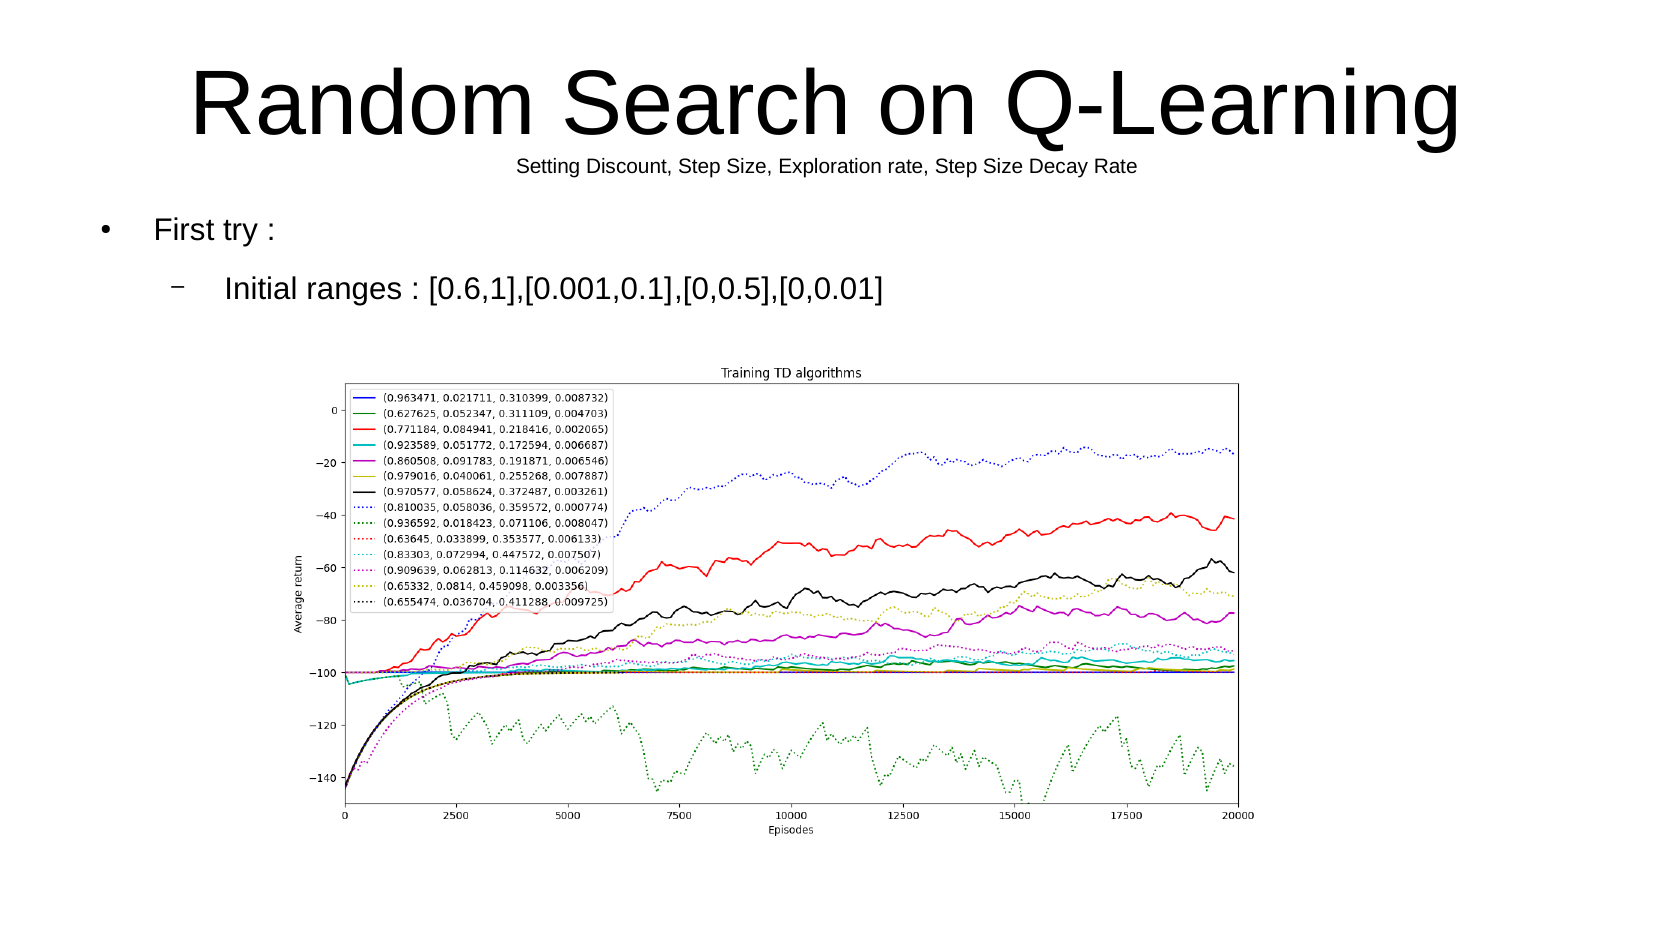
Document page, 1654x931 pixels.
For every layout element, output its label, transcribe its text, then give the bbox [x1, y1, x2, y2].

picture [200, 318, 1353, 863]
list First try : Initial ranges : [0.6,1],[0.001,0.1],[0,0.5],[0,0.01] [82, 212, 1571, 343]
title Random Search on Q-Learning Setting Discount, Step Size, Exploration rate, Step Size Decay Rate [82, 37, 1571, 193]
